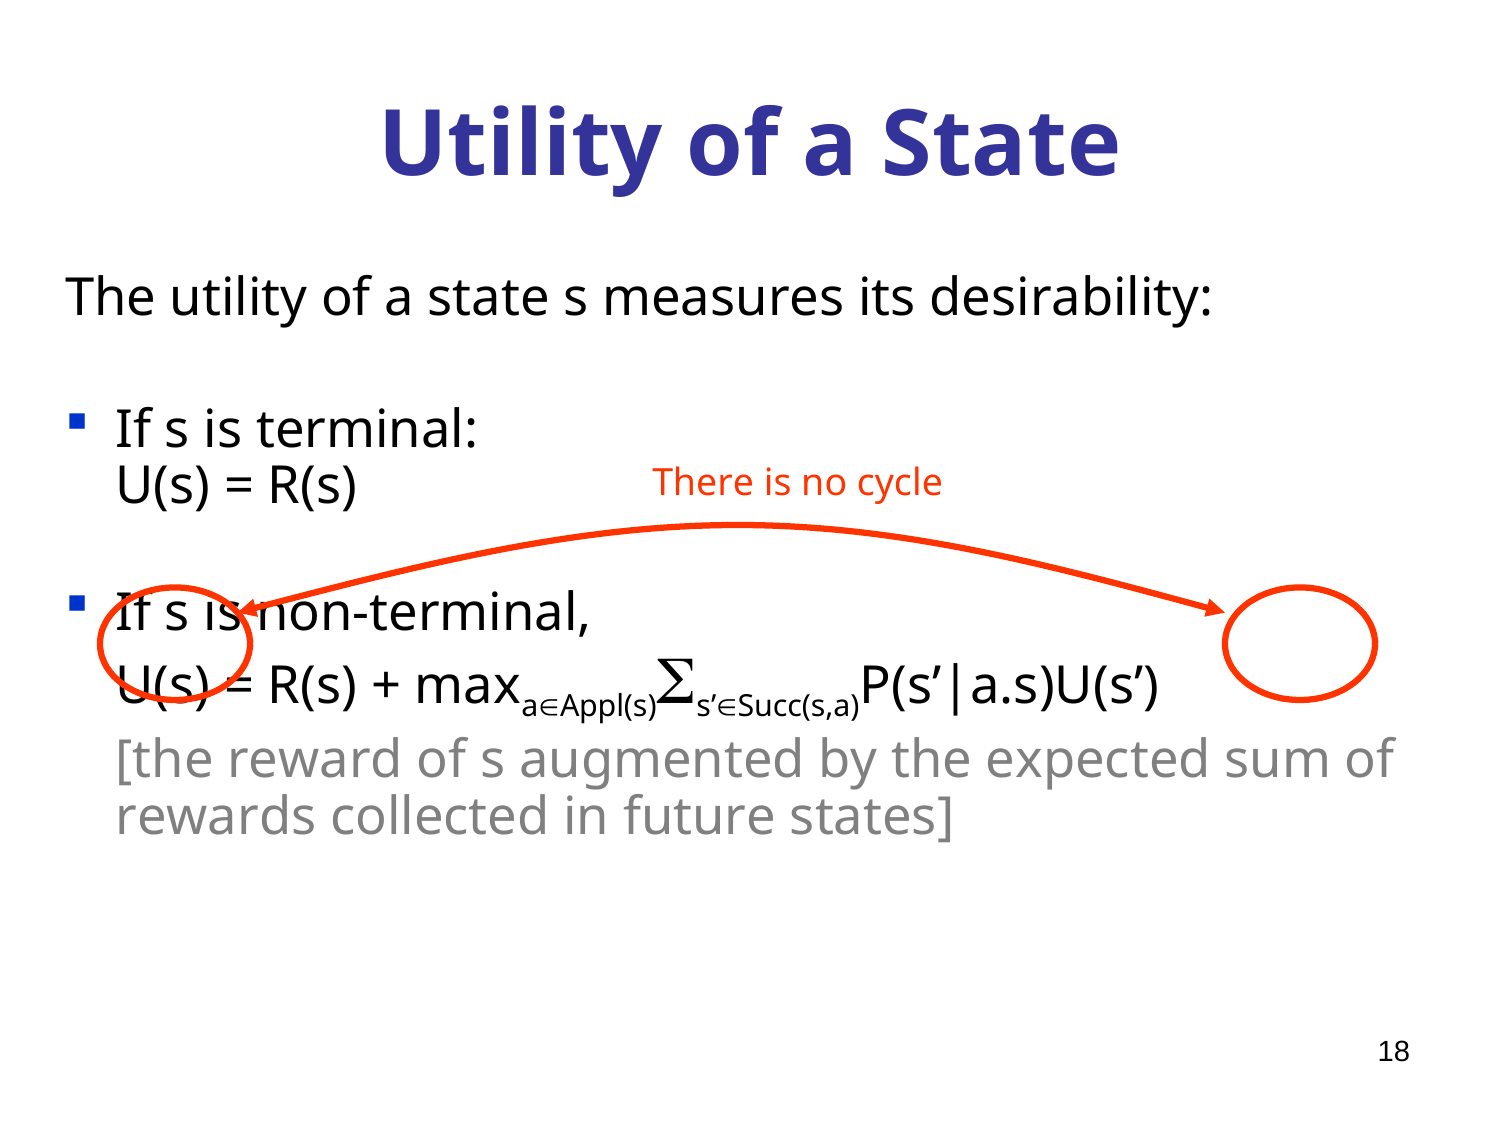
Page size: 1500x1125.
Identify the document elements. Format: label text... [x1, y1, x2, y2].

text_box <number> [1074, 1024, 1426, 1103]
list The utility of a state s measures its desirability: If s is terminal: U(s) = R(s) If s is non-terminal, U(s) = R(s) + maxaAppl(s)s’Succ(s,a)P(s’|a.s)U(s’) [the reward of s augmented by the expected sum of rewards collected in future states] [49, 262, 1425, 913]
title Utility of a State [75, 45, 1426, 233]
text_box There is no cycle [637, 449, 959, 511]
